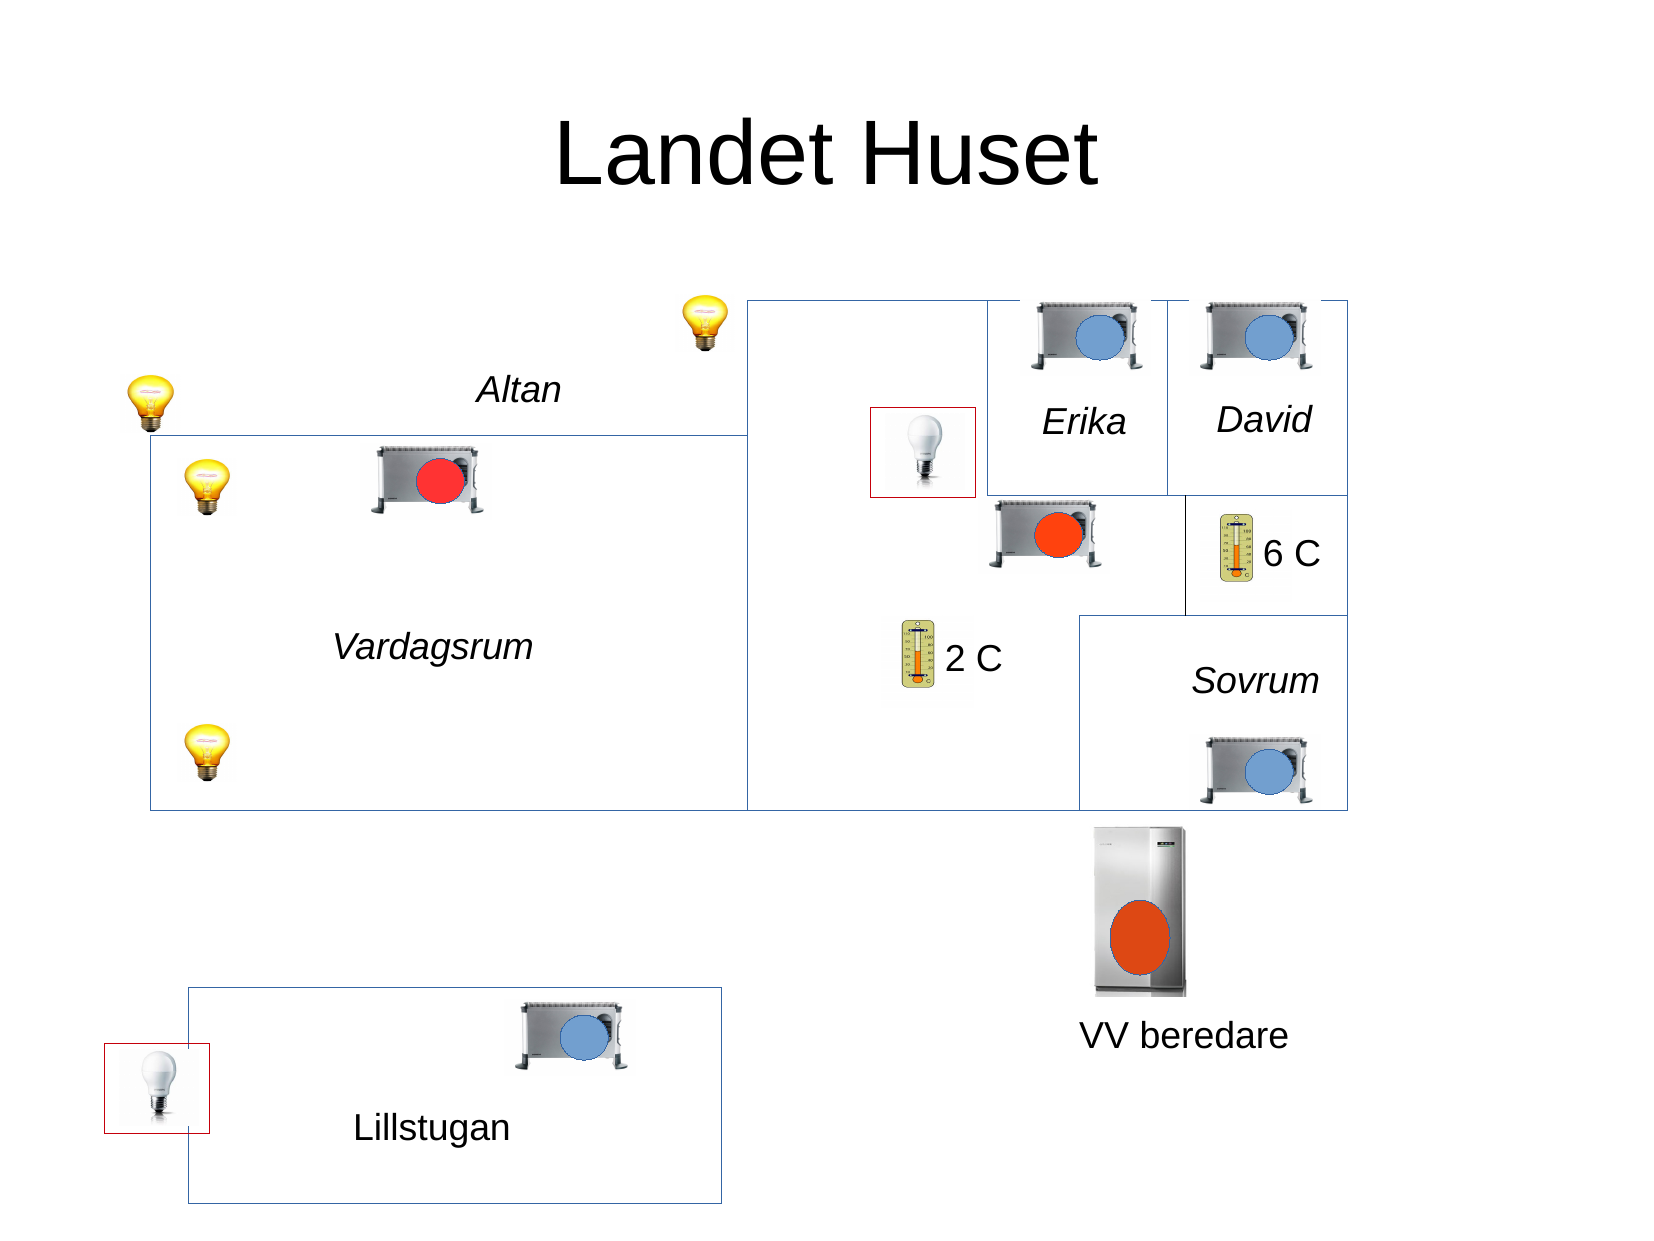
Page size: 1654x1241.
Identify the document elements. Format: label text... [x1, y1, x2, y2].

text_box 2 C [930, 630, 1018, 687]
text_box Vardagsrum [317, 618, 549, 675]
text_box [560, 1015, 609, 1061]
text_box Altan [461, 360, 577, 418]
picture [978, 497, 1110, 574]
picture [1189, 734, 1321, 811]
text_box Sovrum [1176, 652, 1336, 710]
title Landet Huset [82, 49, 1571, 257]
text_box VV beredare [1064, 1006, 1304, 1064]
text_box Erika [1027, 392, 1143, 450]
text_box [1075, 315, 1125, 361]
text_box [150, 300, 1348, 811]
text_box David [1201, 390, 1327, 448]
text_box Lillstugan [338, 1098, 526, 1156]
picture [360, 443, 492, 520]
picture [1189, 299, 1321, 376]
picture [881, 615, 974, 708]
picture [675, 294, 735, 352]
picture [1005, 824, 1279, 997]
picture [504, 999, 636, 1076]
text_box [1245, 315, 1294, 361]
picture [177, 723, 237, 782]
picture [1200, 509, 1292, 603]
text_box [1110, 900, 1171, 976]
text_box 6 C [1248, 524, 1337, 582]
picture [885, 413, 965, 490]
text_box [1245, 749, 1294, 795]
picture [177, 458, 237, 516]
picture [119, 1049, 199, 1126]
picture [120, 374, 181, 433]
picture [1020, 299, 1151, 376]
